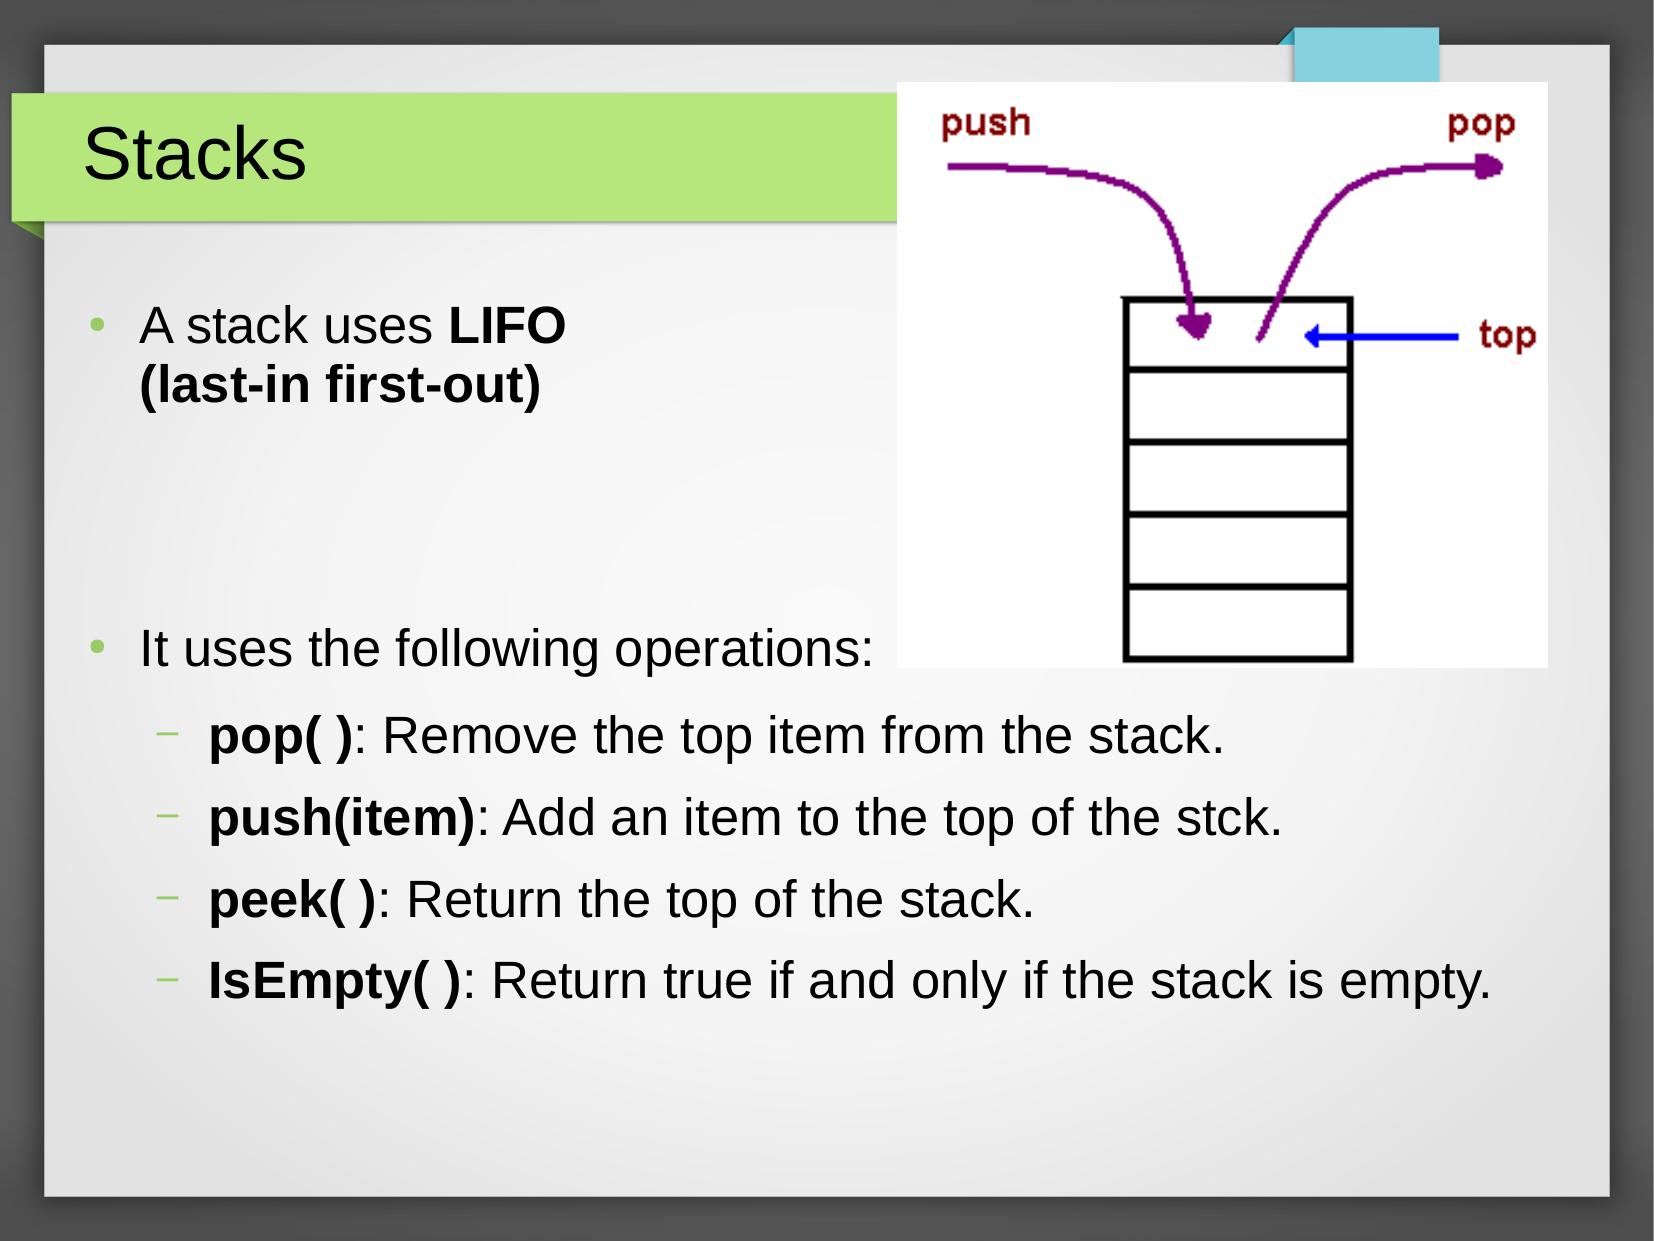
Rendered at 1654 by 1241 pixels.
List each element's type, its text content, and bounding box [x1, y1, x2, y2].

list A stack uses LIFO (last-in first-out) It uses the following operations: pop( ): Remove the top item from the stack. push(item): Add an item to the top of the stck. peek( ): Return the top of the stack. IsEmpty( ): Return true if and only if the stack is empty. [70, 296, 1560, 1016]
picture [0, 0, 1654, 1241]
title Stacks [82, 94, 897, 213]
